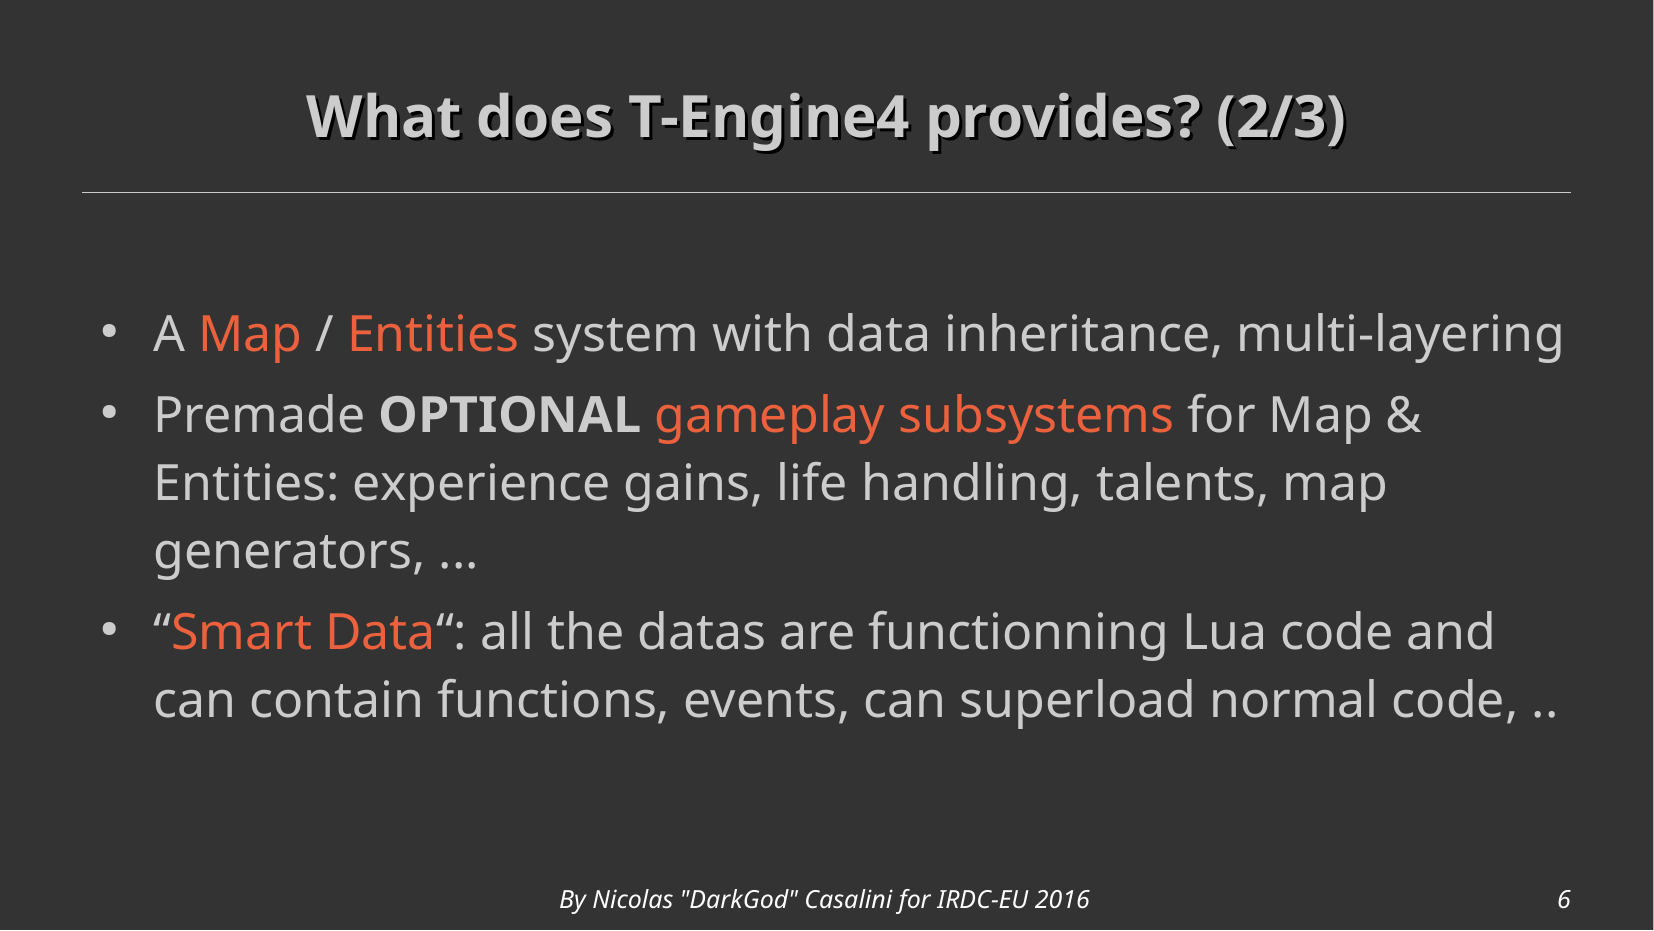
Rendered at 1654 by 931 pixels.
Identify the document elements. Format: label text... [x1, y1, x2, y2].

title What does T-Engine4 provides? (2/3) [82, 37, 1571, 193]
list A Map / Entities system with data inheritance, multi-layering Premade OPTIONAL gameplay subsystems for Map & Entities: experience gains, life handling, talents, map generators, ... “Smart Data“: all the datas are functionning Lua code and can contain functions, events, can superload normal code, .. [82, 217, 1571, 757]
